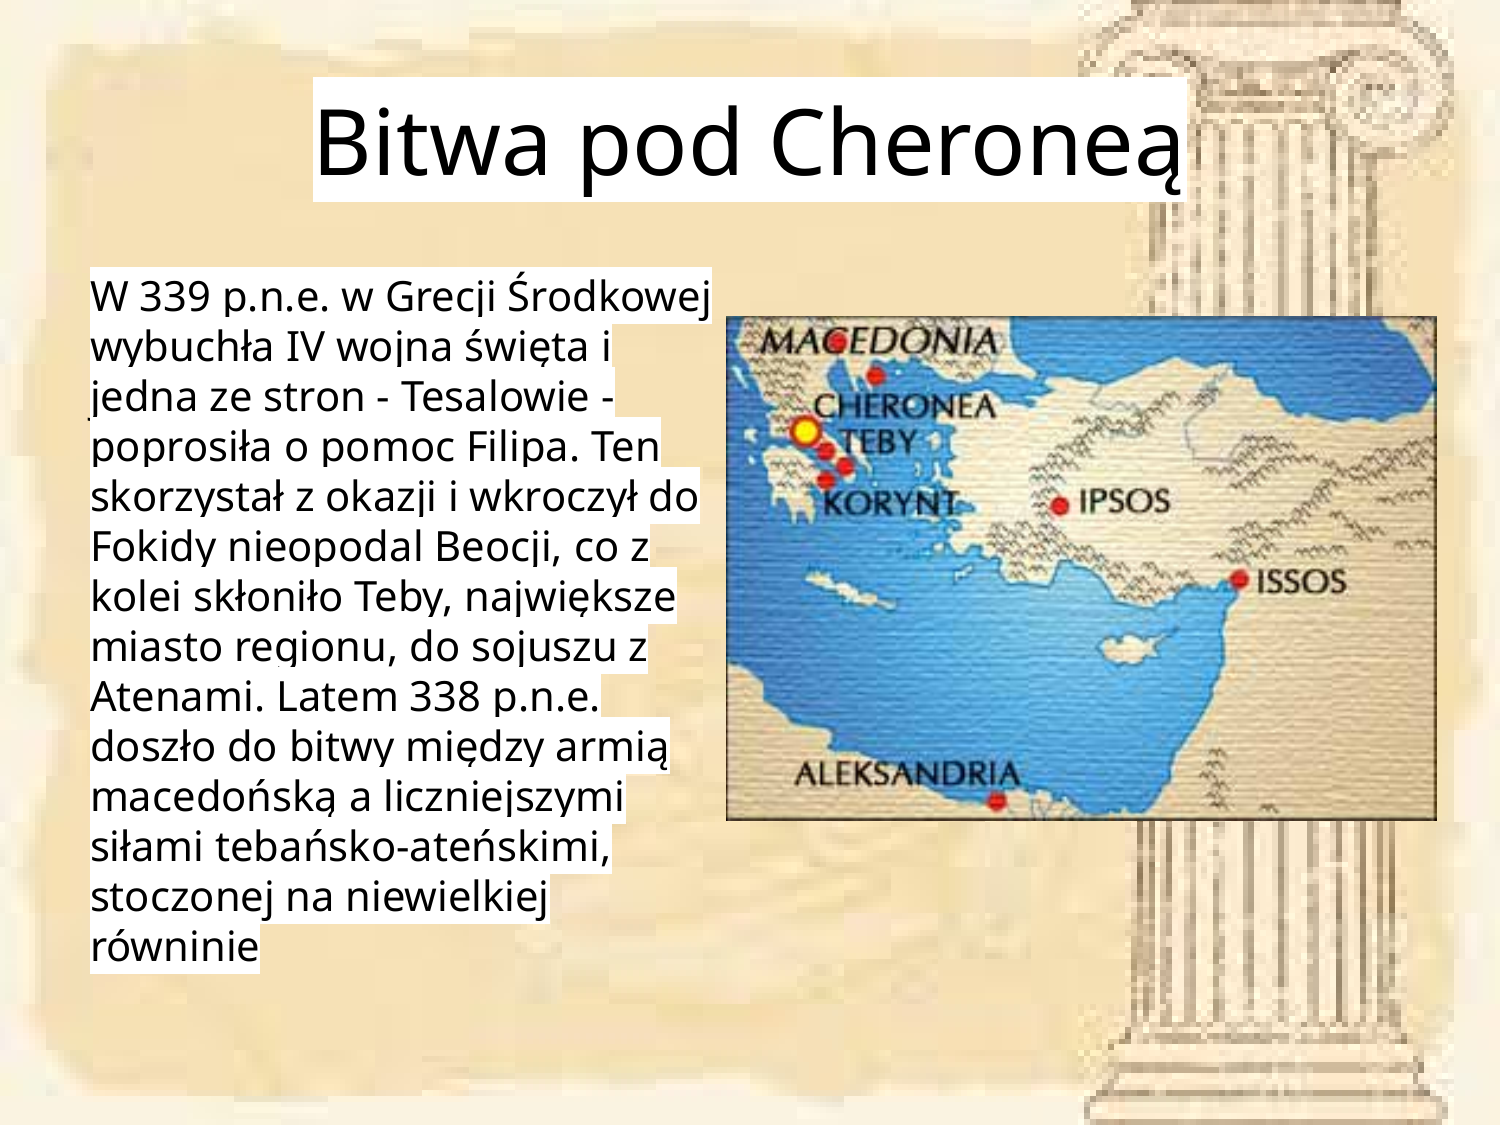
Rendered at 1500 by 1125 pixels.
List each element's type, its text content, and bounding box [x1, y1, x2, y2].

list W 339 p.n.e. w Grecji Środkowej wybuchła IV wojna święta i jedna ze stron - Tesalowie - poprosiła o pomoc Filipa. Ten skorzystał z okazji i wkroczył do Fokidy nieopodal Beocji, co z kolei skłoniło Teby, największe miasto regionu, do sojuszu z Atenami. Latem 338 p.n.e. doszło do bitwy między armią macedońską a liczniejszymi siłami tebańsko-ateńskimi, stoczonej na niewielkiej równinie [75, 262, 738, 1005]
title Bitwa pod Cheroneą [75, 45, 1425, 233]
picture [0, 0, 1500, 1125]
